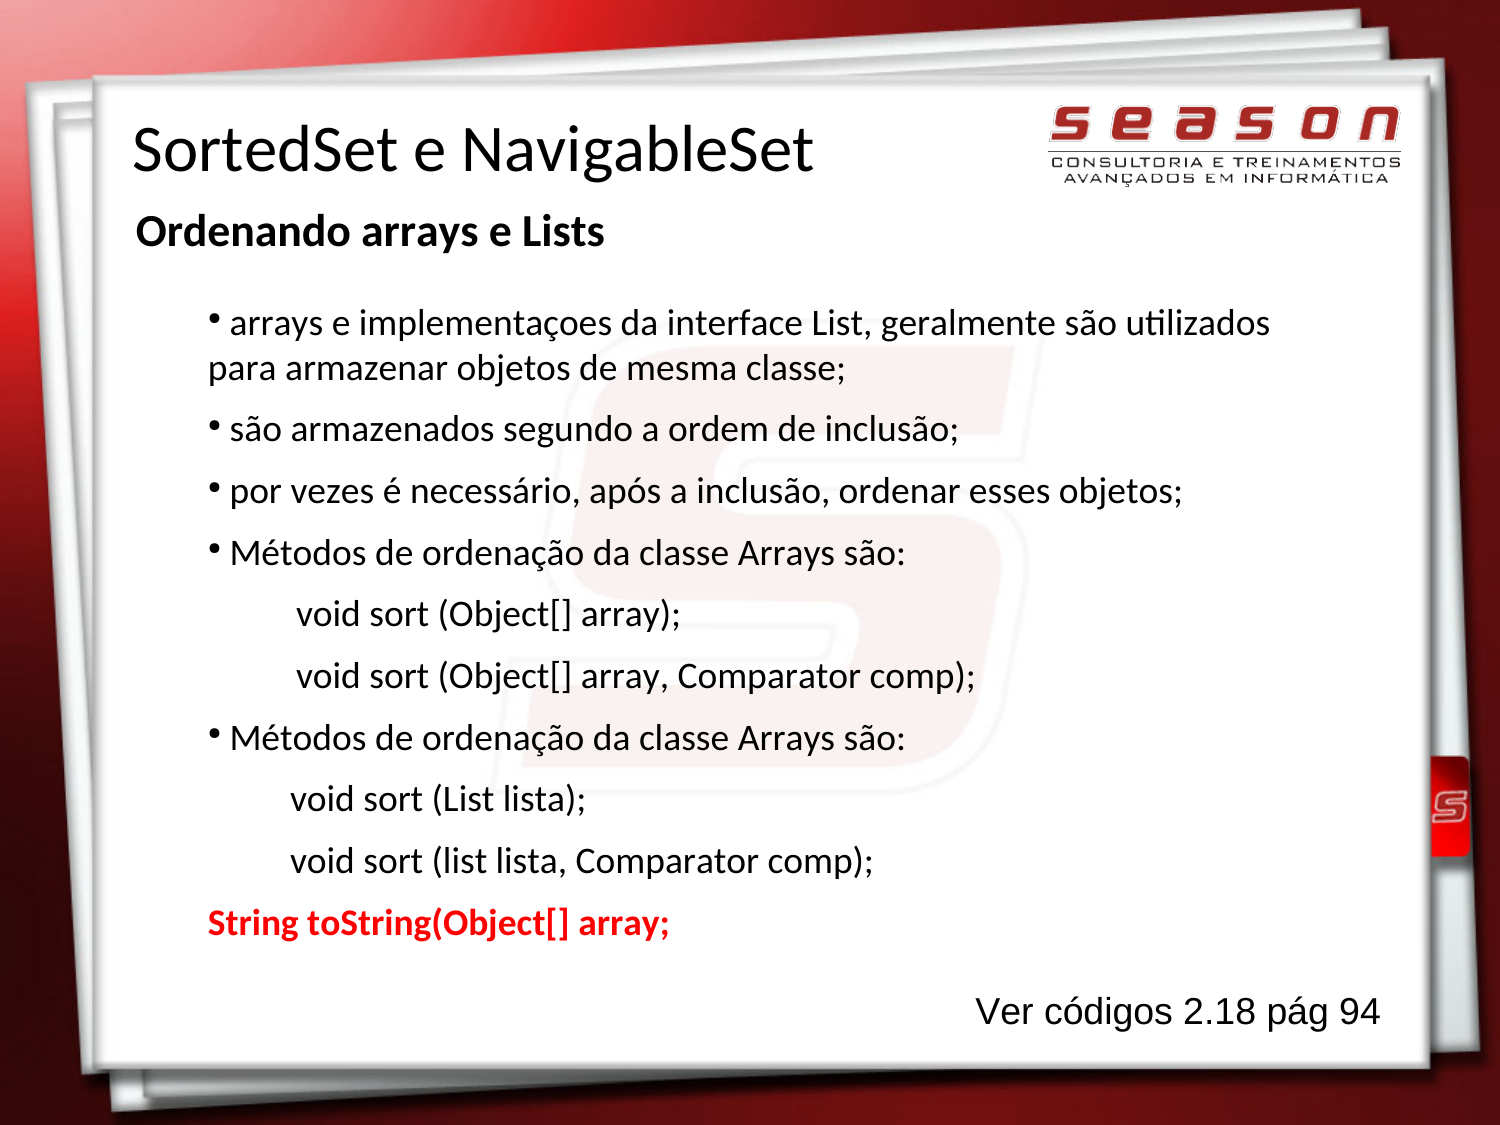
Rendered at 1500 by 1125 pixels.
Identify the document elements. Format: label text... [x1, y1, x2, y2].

picture [0, 0, 1500, 1125]
title SortedSet e NavigableSet [118, 33, 1394, 257]
text_box Ver códigos 2.18 pág 94 [708, 979, 1396, 1040]
text_box Ordenando arrays e Lists [135, 200, 1246, 256]
text_box arrays e implementaçoes da interface List, geralmente são utilizados para armazenar objetos de mesma classe; são armazenados segundo a ordem de inclusão; por vezes é necessário, após a inclusão, ordenar esses objetos; Métodos de ordenação da classe Arrays são: void sort (Object[] array); void sort (Object[] array, Comparator comp); Métodos de ordenação da classe Arrays são: void sort (List lista); void sort (list lista, Comparator comp); String toString(Object[] array; [207, 275, 1328, 966]
